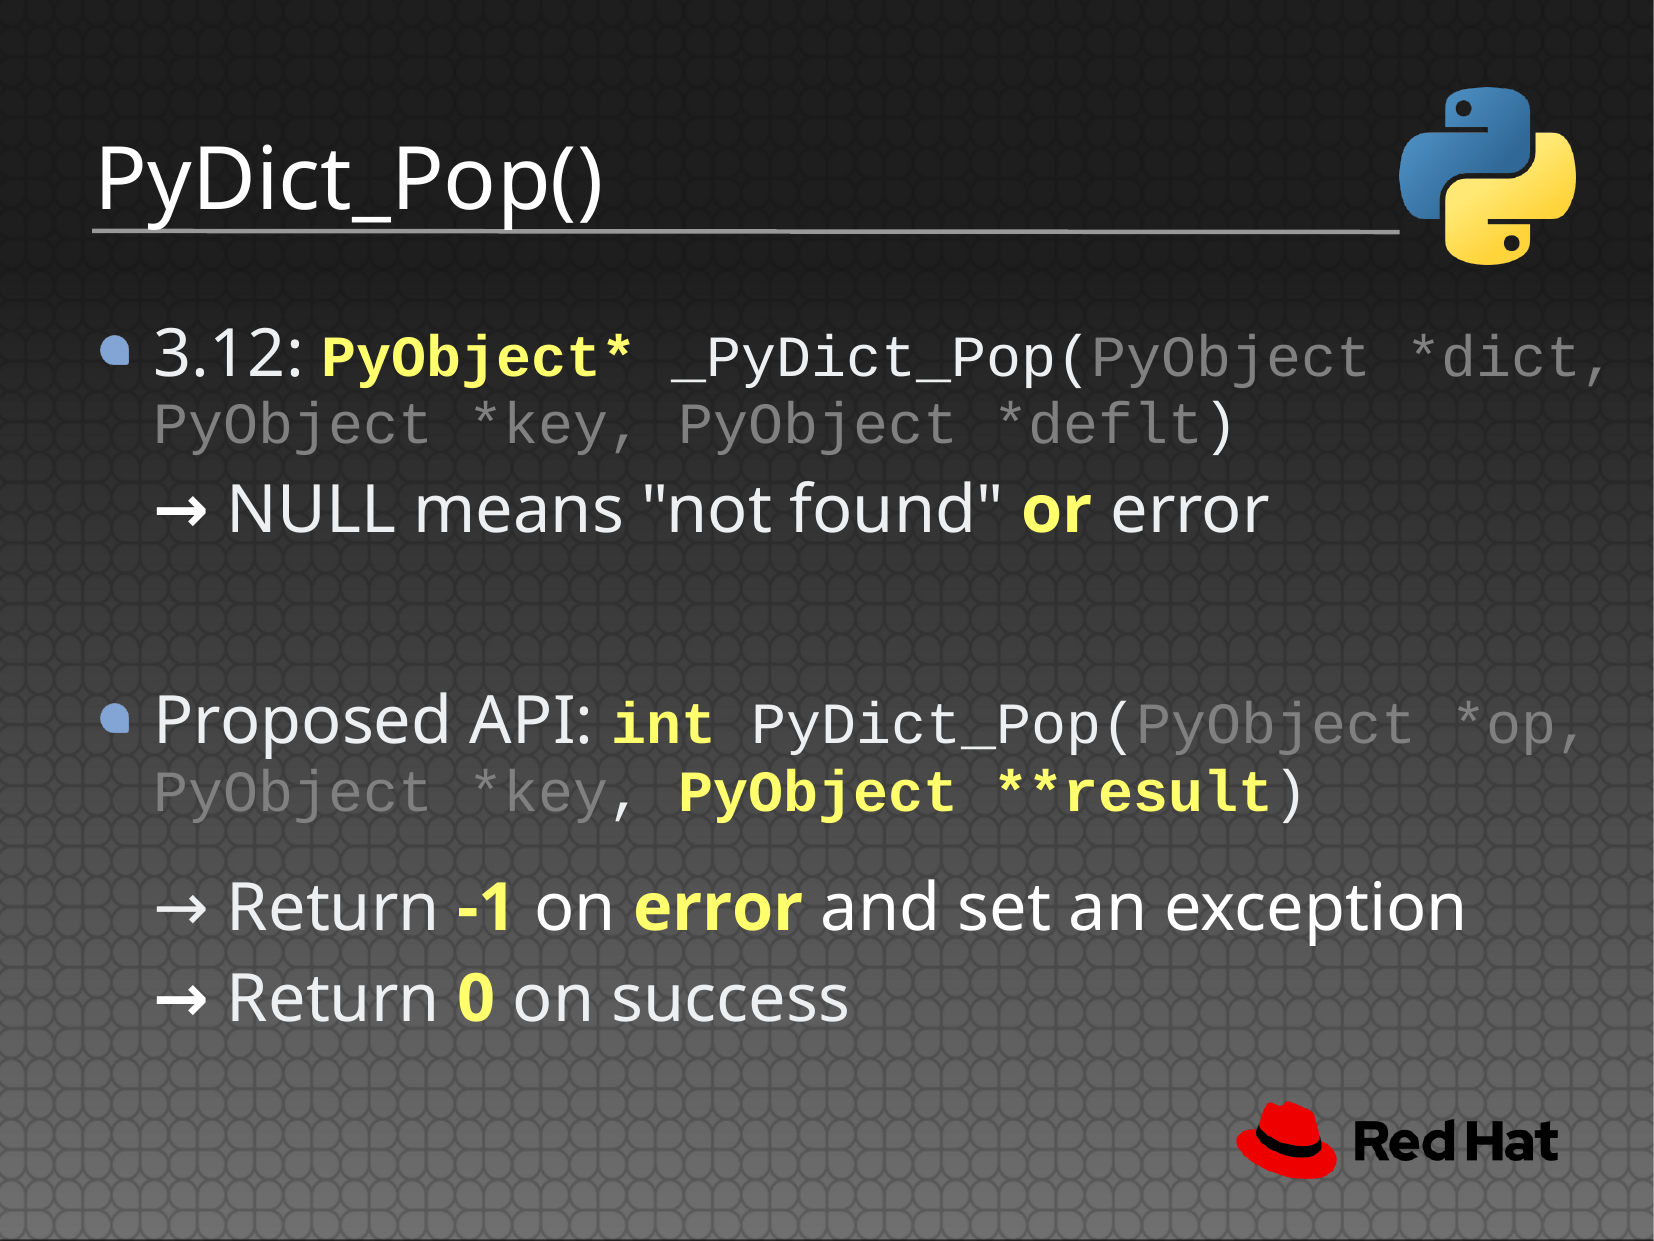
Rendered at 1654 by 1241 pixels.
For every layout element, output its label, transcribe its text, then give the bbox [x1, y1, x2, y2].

list 3.12: PyObject* _PyDict_Pop(PyObject *dict, PyObject *key, PyObject *deflt) → NULL means "not found" or error Proposed API: int PyDict_Pop(PyObject *op, PyObject *key, PyObject **result) → Return -1 on error and set an exception → Return 0 on success [82, 304, 1629, 1045]
title PyDict_Pop() [94, 100, 1426, 251]
picture [0, 0, 1654, 1241]
